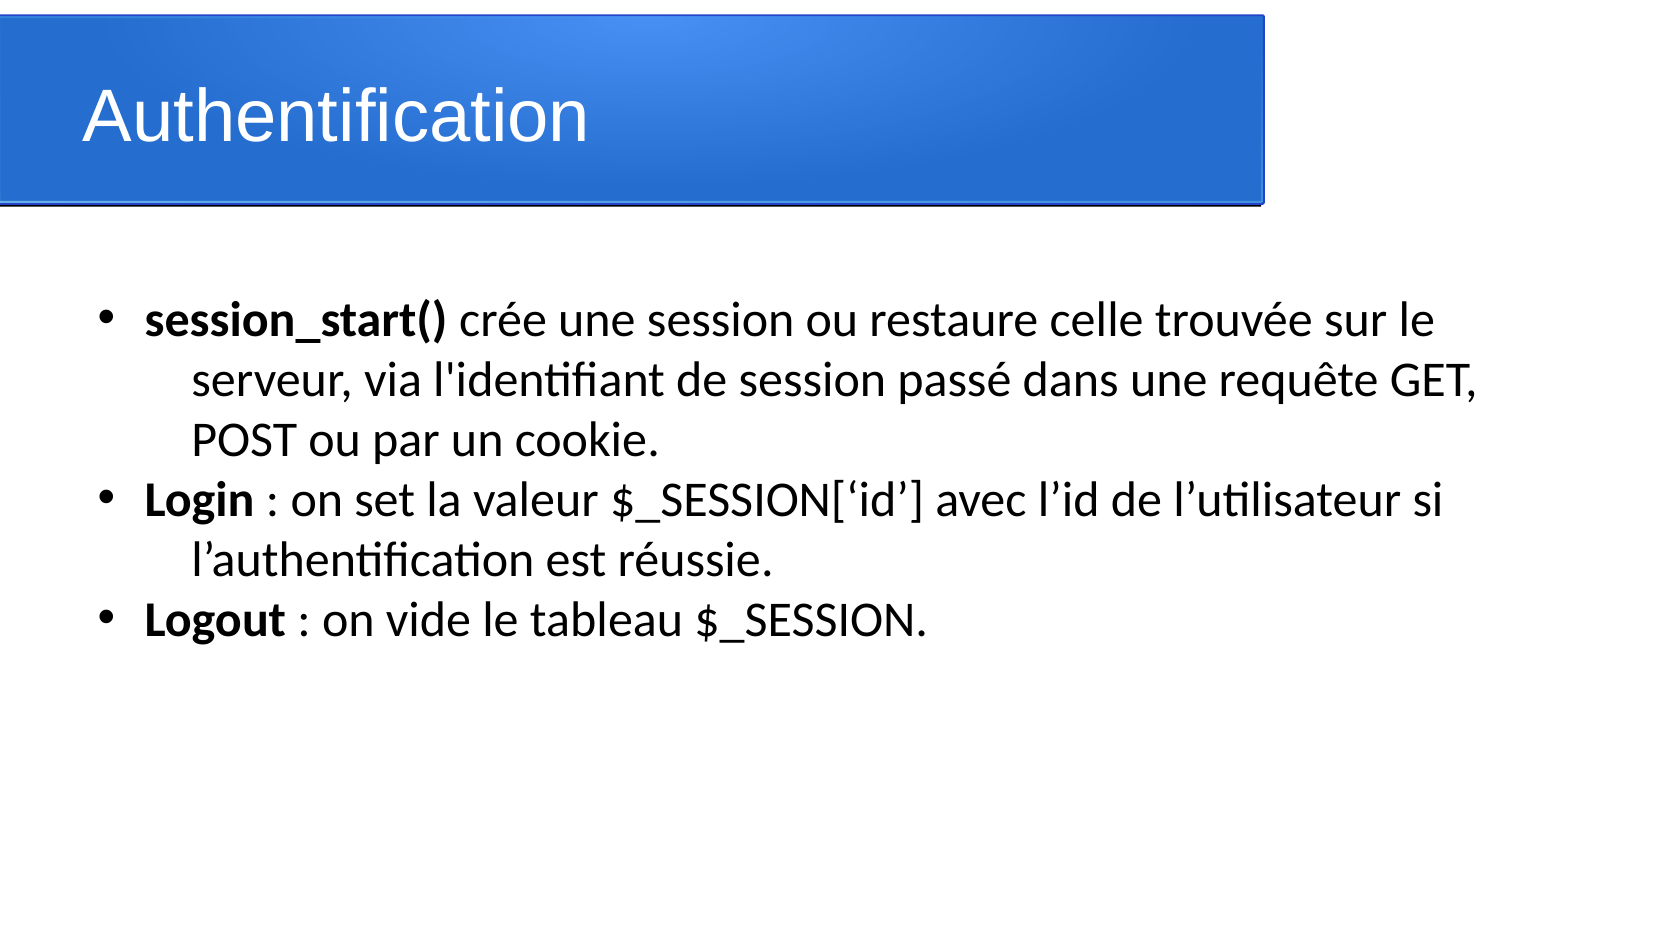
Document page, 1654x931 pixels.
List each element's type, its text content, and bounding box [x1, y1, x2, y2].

title Authentification [82, 35, 1235, 189]
text_box session_start() crée une session ou restaure celle trouvée sur le serveur, via l'identifiant de session passé dans une requête GET, POST ou par un cookie. Login : on set la valeur $_SESSION[‘id’] avec l’id de l’utilisateur si l’authentification est réussie. Logout : on vide le tableau $_SESSION. [82, 279, 1536, 658]
